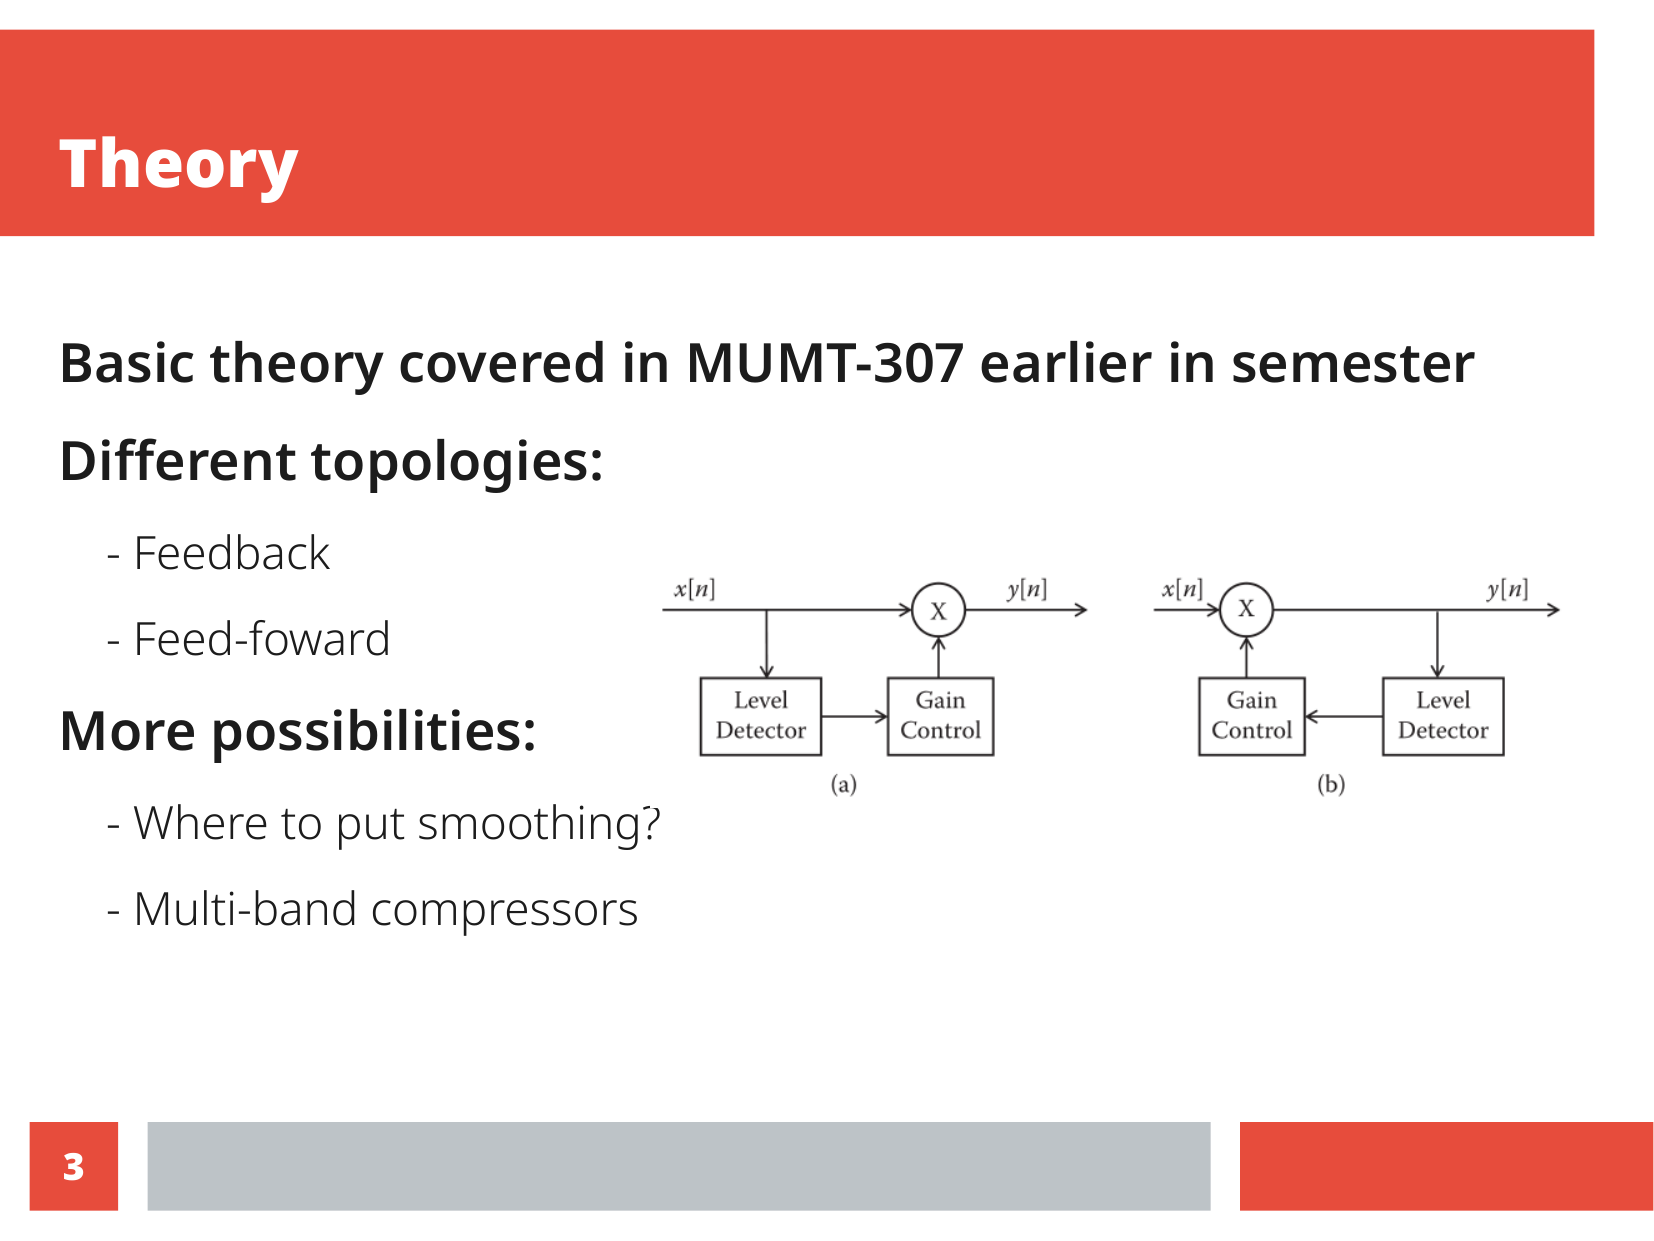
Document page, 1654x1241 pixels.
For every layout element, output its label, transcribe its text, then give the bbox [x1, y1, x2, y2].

title Theory [59, 59, 1595, 207]
picture [650, 555, 1565, 808]
list Basic theory covered in MUMT-307 earlier in semester Different topologies: - Feedback - Feed-foward More possibilities: - Where to put smoothing? - Multi-band compressors [59, 324, 1565, 1093]
